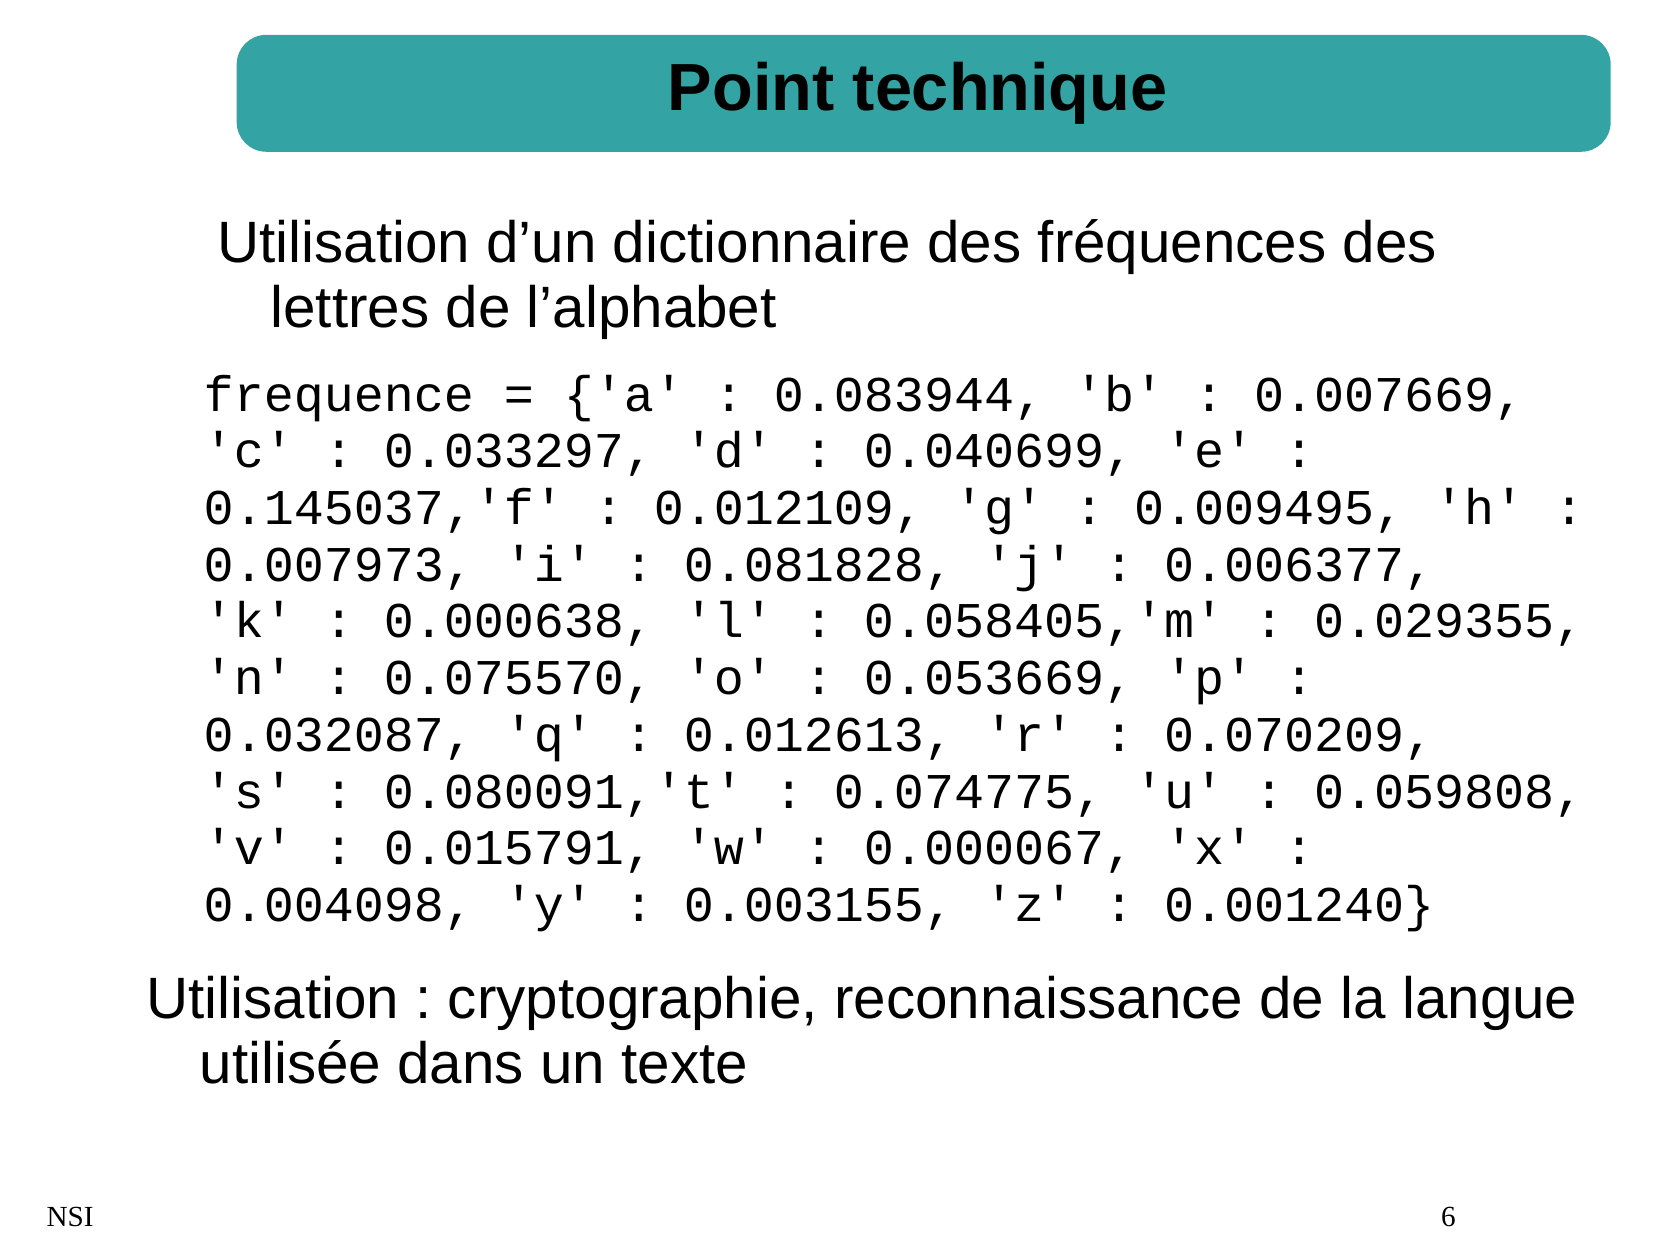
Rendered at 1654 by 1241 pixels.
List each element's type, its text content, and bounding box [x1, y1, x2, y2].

list Utilisation d’un dictionnaire des fréquences des lettres de l’alphabet frequence = {'a' : 0.083944, 'b' : 0.007669, 'c' : 0.033297, 'd' : 0.040699, 'e' : 0.145037,'f' : 0.012109, 'g' : 0.009495, 'h' : 0.007973, 'i' : 0.081828, 'j' : 0.006377, 'k' : 0.000638, 'l' : 0.058405,'m' : 0.029355, 'n' : 0.075570, 'o' : 0.053669, 'p' : 0.032087, 'q' : 0.012613, 'r' : 0.070209, 's' : 0.080091,'t' : 0.074775, 'u' : 0.059808, 'v' : 0.015791, 'w' : 0.000067, 'x' : 0.004098, 'y' : 0.003155, 'z' : 0.001240} Utilisation : cryptographie, reconnaissance de la langue utilisée dans un texte [128, 209, 1587, 1241]
title Point technique [238, 37, 1598, 137]
